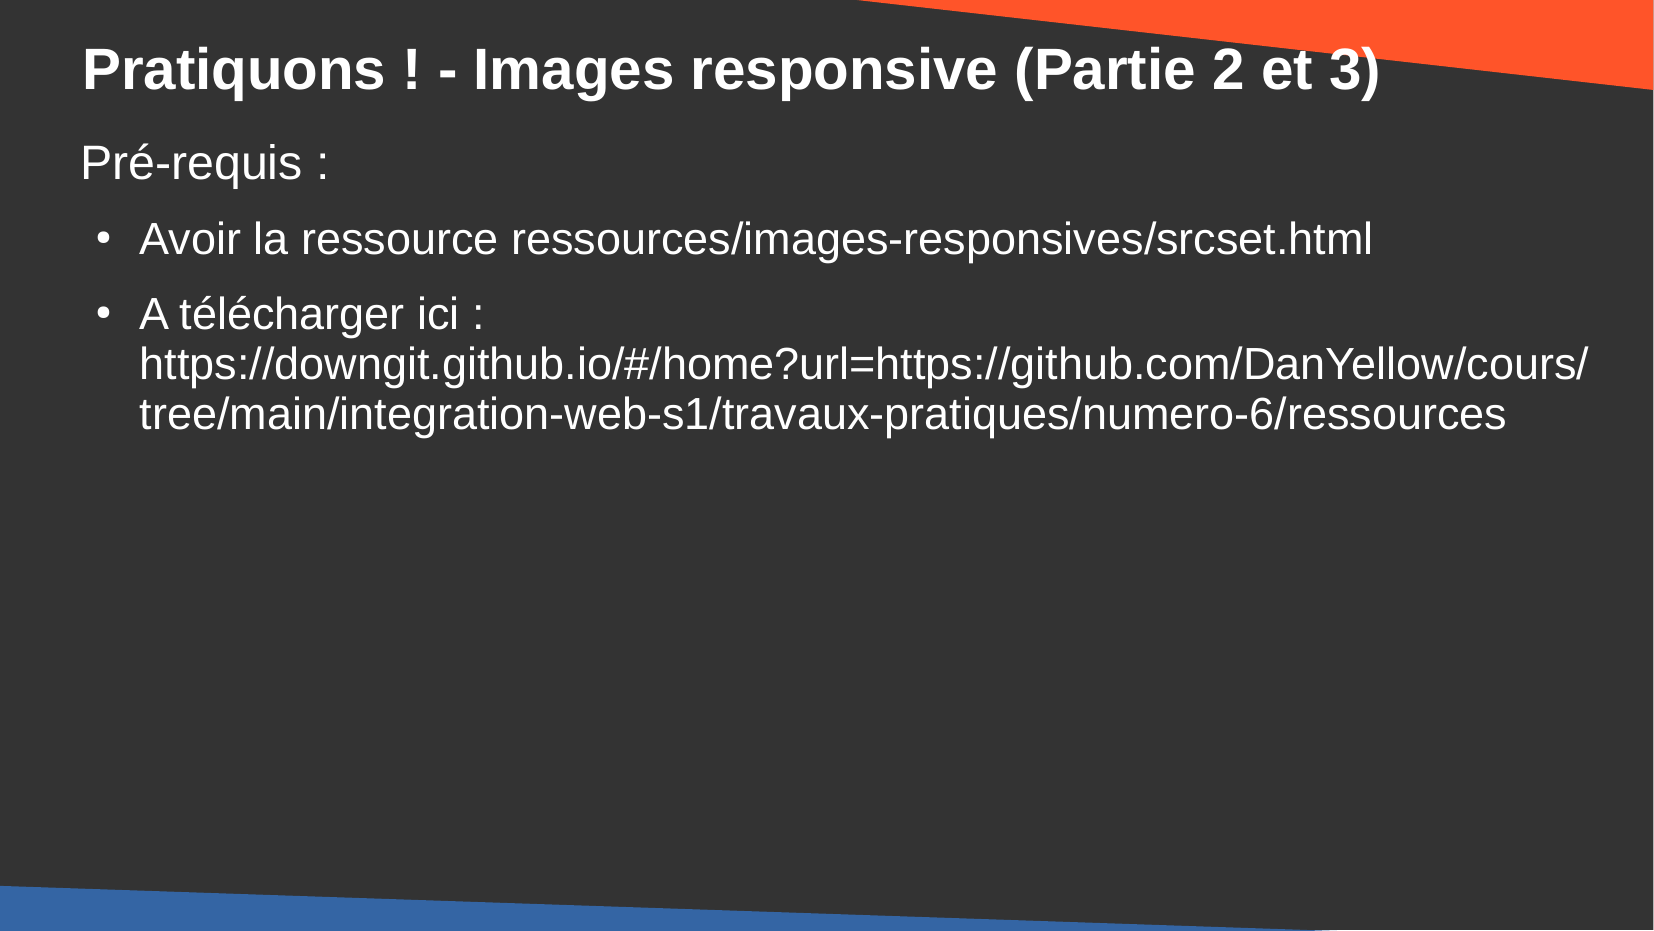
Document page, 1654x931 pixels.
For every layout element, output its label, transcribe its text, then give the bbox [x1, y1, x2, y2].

text_box [856, 0, 1654, 91]
list Pré-requis : Avoir la ressource ressources/images-responsives/srcset.html A télécharger ici : https://downgit.github.io/#/home?url=https://github.com/DanYellow/cours/tree/main/integration-web-s1/travaux-pratiques/numero-6/ressources [80, 135, 1620, 473]
text_box [0, 885, 1337, 931]
title Pratiquons ! - Images responsive (Partie 2 et 3) [82, 37, 1571, 114]
